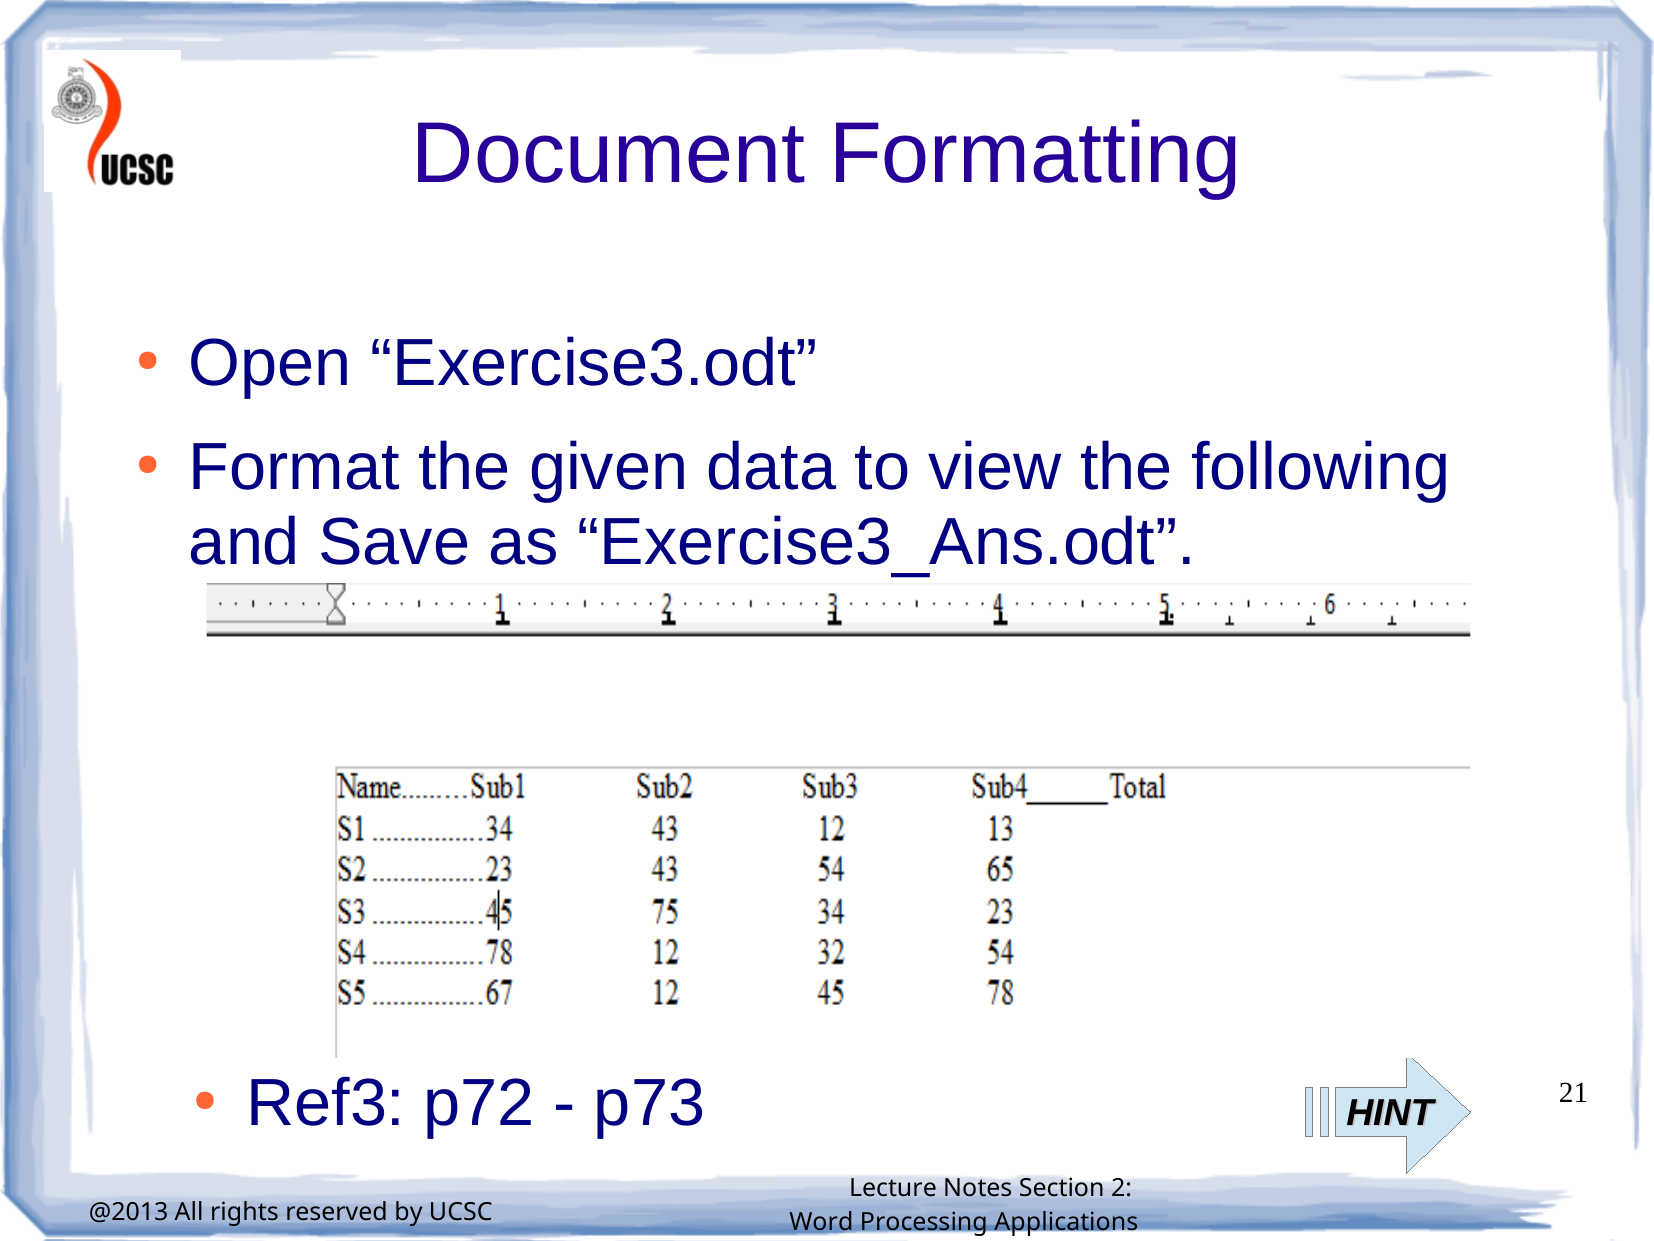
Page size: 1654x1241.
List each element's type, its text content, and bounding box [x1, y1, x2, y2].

text_box HINT [1335, 1058, 1471, 1174]
list Open “Exercise3.odt” Format the given data to view the following and Save as “Exercise3_Ans.odt”. [118, 324, 1571, 1004]
title Document Formatting [82, 49, 1571, 257]
picture [0, 0, 1654, 1241]
text_box HINT [1320, 1087, 1329, 1137]
text_box HINT [1305, 1087, 1313, 1137]
text_box Ref3: p72 - p73 [175, 1065, 736, 1140]
